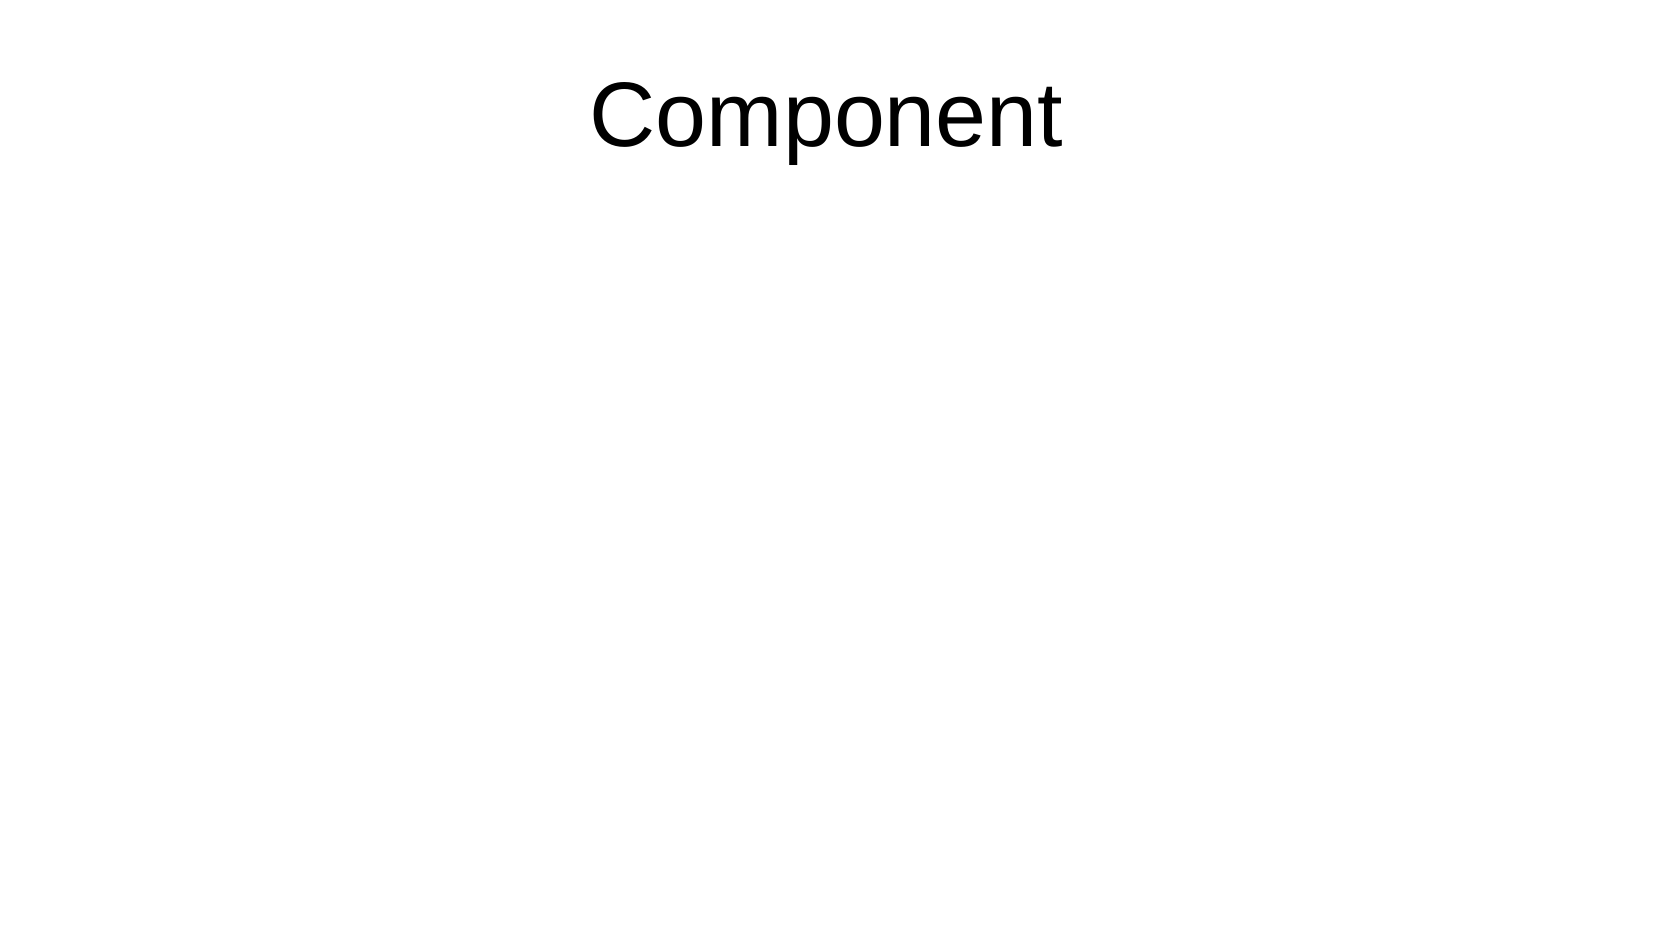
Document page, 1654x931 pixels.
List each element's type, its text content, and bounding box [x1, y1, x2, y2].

title Component [82, 37, 1571, 193]
